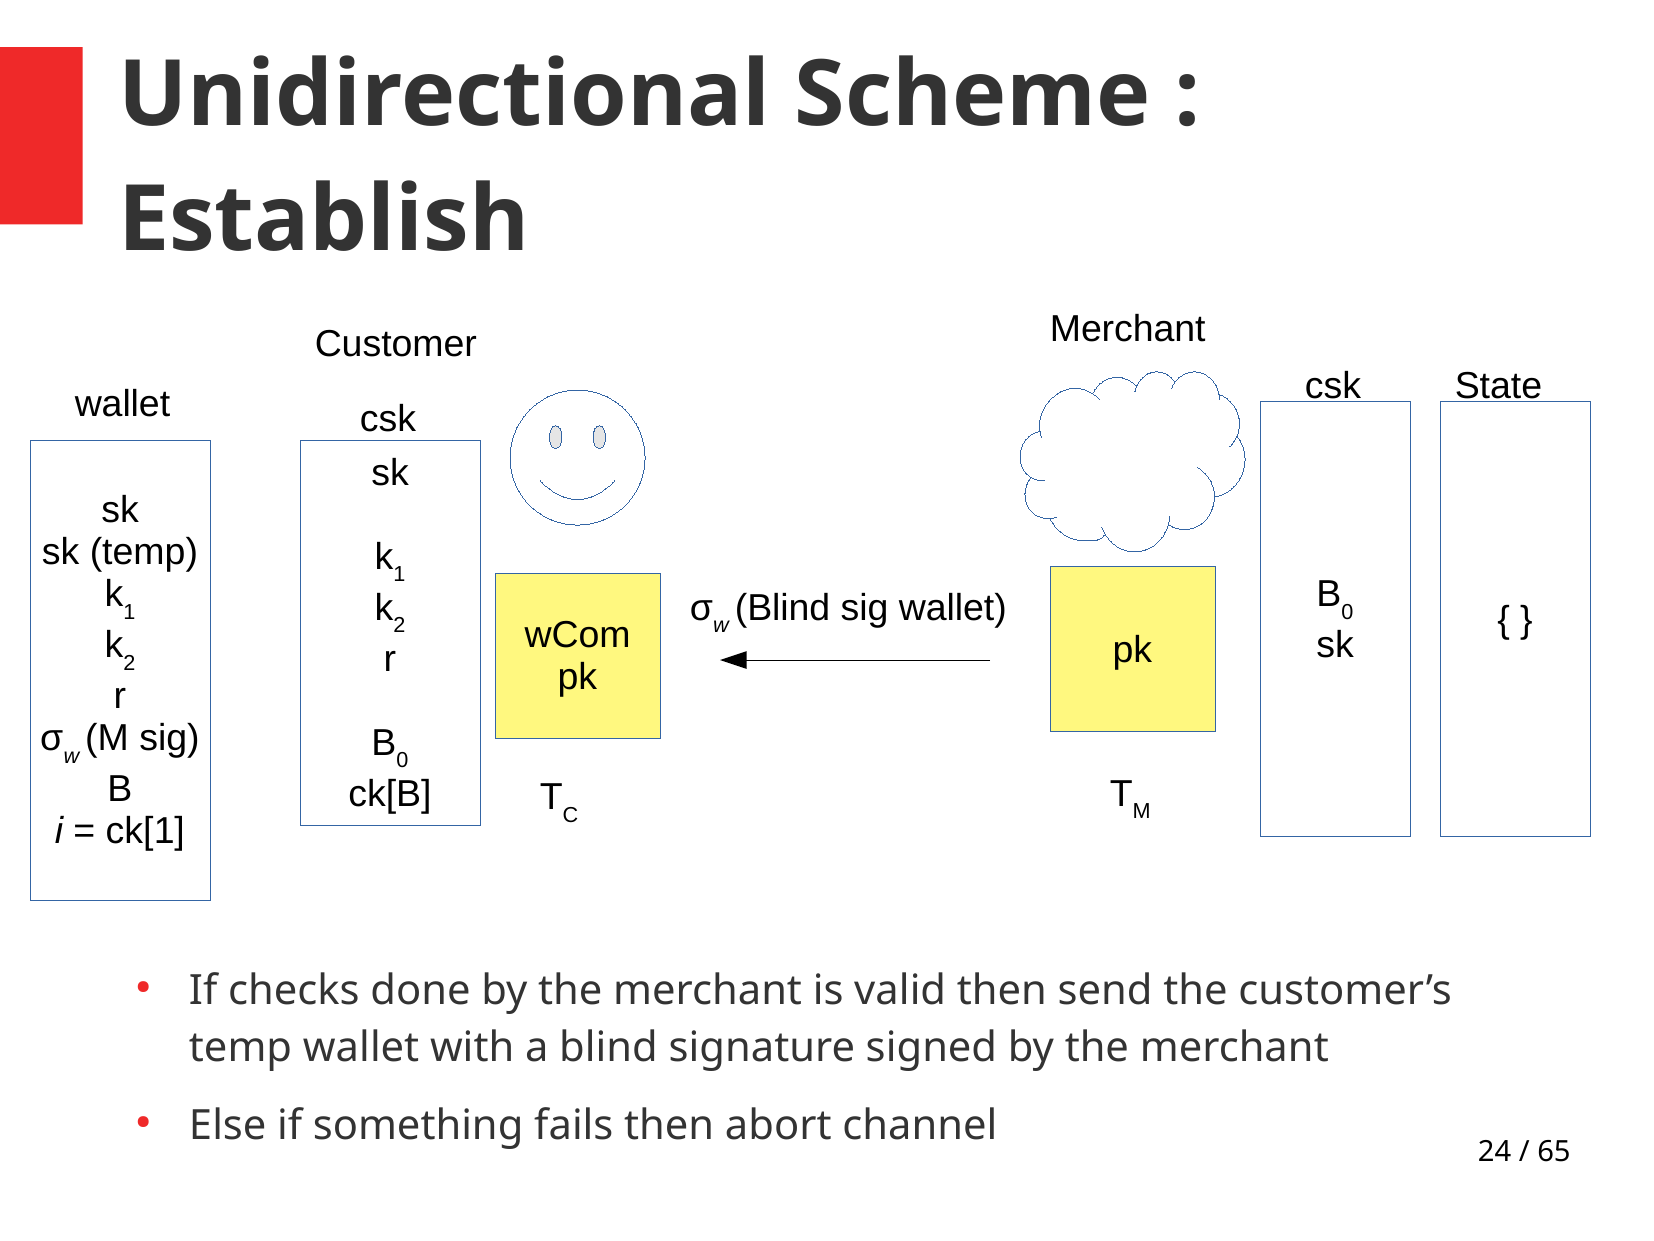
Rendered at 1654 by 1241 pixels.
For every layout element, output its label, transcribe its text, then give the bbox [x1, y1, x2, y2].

text_box wCom pk [495, 573, 661, 739]
text_box sk sk (temp) k1 k2 r σw (M sig) B i = ck[1] [30, 440, 211, 901]
text_box [510, 390, 646, 526]
text_box wallet [60, 375, 196, 432]
text_box { } [1440, 456, 1591, 837]
text_box Customer [300, 315, 646, 372]
text_box csk [345, 390, 436, 456]
text_box csk [1290, 357, 1381, 417]
text_box pk [1050, 566, 1216, 732]
text_box TC [525, 768, 616, 844]
text_box [1020, 371, 1246, 552]
list If checks done by the merchant is valid then send the customer’s temp wallet with a blind signature signed by the merchant Else if something fails then abort channel [118, 960, 1536, 1074]
text_box Merchant [1035, 300, 1381, 357]
text_box σw (Blind sig wallet) [675, 579, 1036, 646]
title Unidirectional Scheme : Establish [118, 49, 1571, 257]
text_box TM [1095, 765, 1186, 841]
text_box State [1440, 356, 1591, 456]
text_box sk k1 k2 r B0 ck[B] [300, 440, 481, 826]
text_box B0 sk [1260, 401, 1411, 837]
